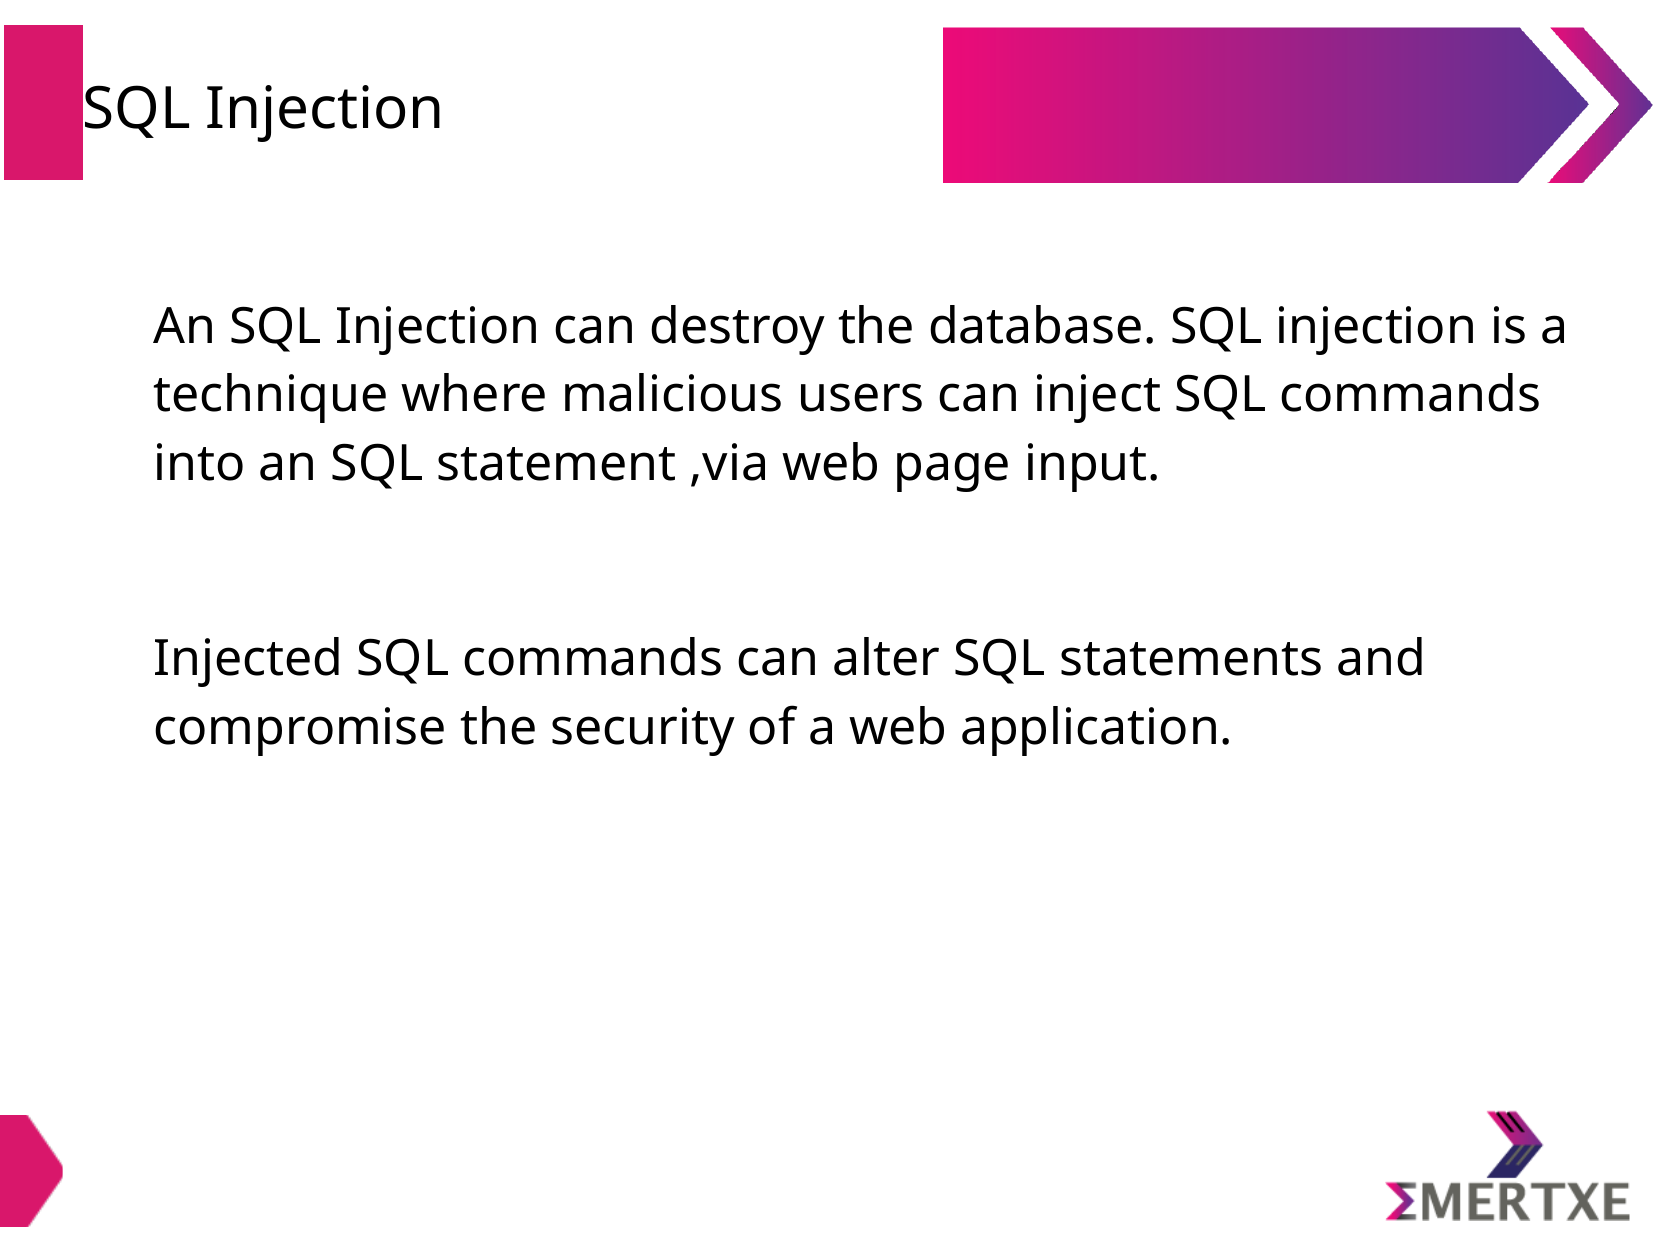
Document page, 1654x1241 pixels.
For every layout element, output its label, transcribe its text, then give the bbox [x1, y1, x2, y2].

picture [1385, 1107, 1631, 1221]
list An SQL Injection can destroy the database. SQL injection is a technique where malicious users can inject SQL commands into an SQL statement ,via web page input. Injected SQL commands can alter SQL statements and compromise the security of a web application. [82, 290, 1571, 1010]
picture [1571, 27, 1653, 183]
title SQL Injection [82, 2, 1571, 210]
